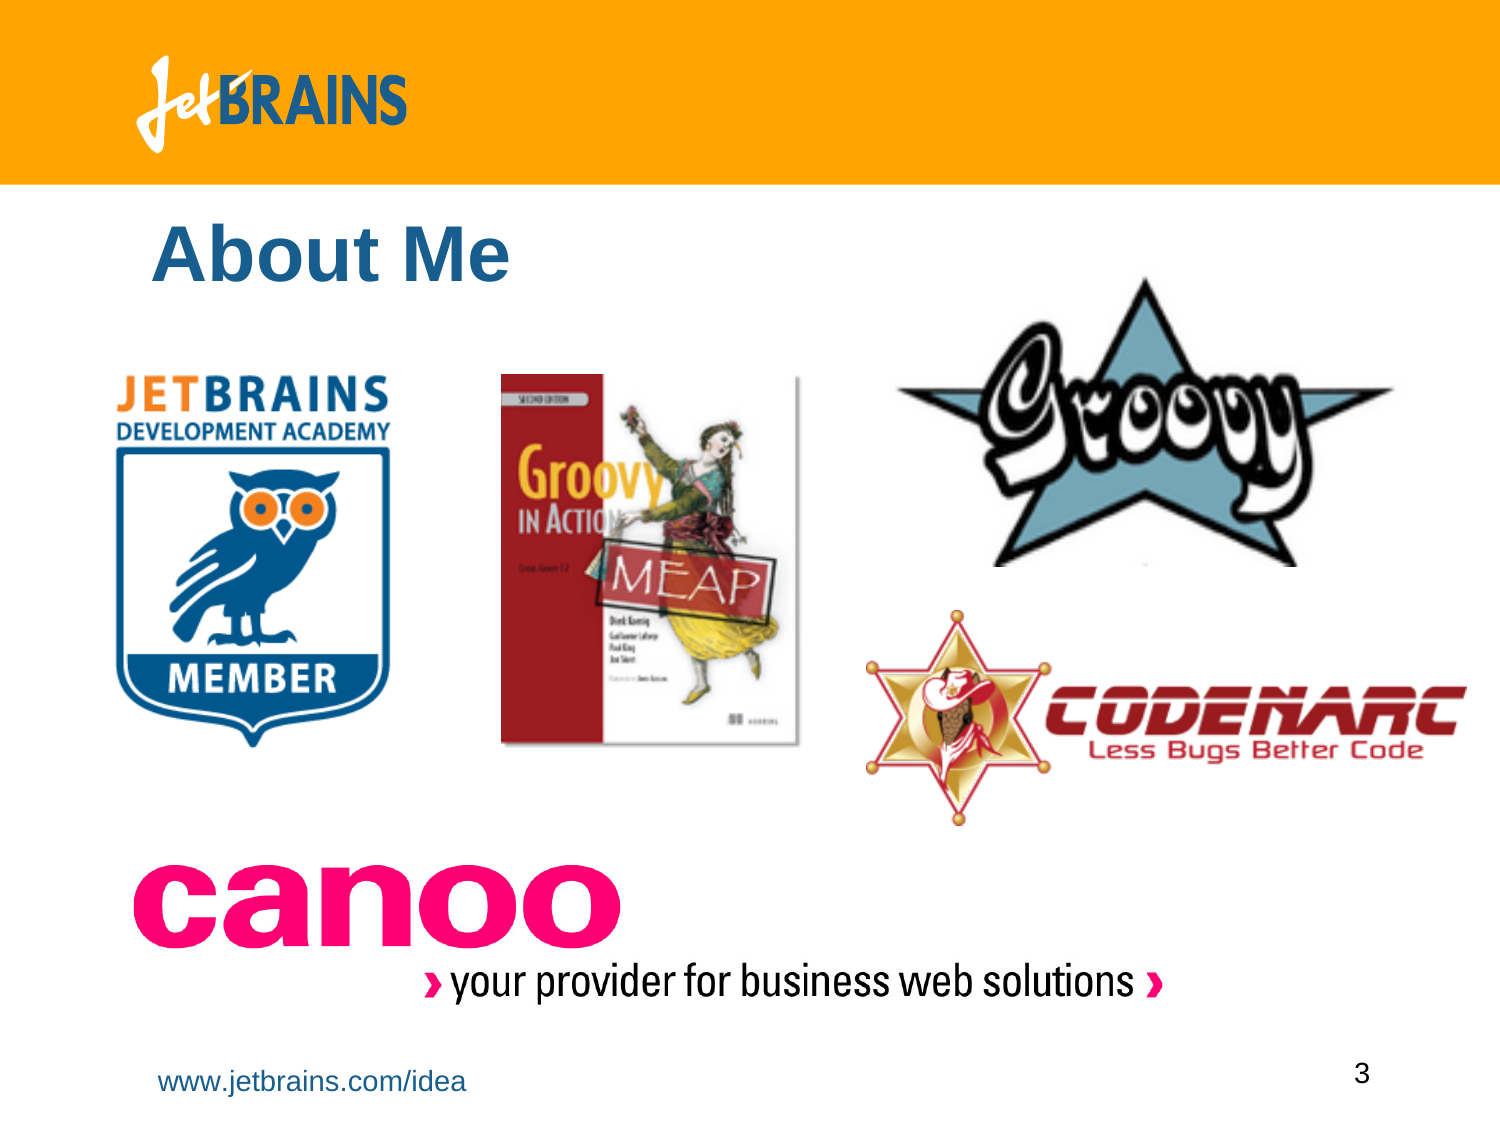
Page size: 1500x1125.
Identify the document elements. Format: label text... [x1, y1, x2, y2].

picture [866, 610, 1467, 826]
picture [886, 266, 1408, 567]
picture [133, 865, 1163, 1013]
title About Me [135, 194, 1377, 305]
picture [501, 374, 802, 751]
picture [114, 374, 393, 751]
